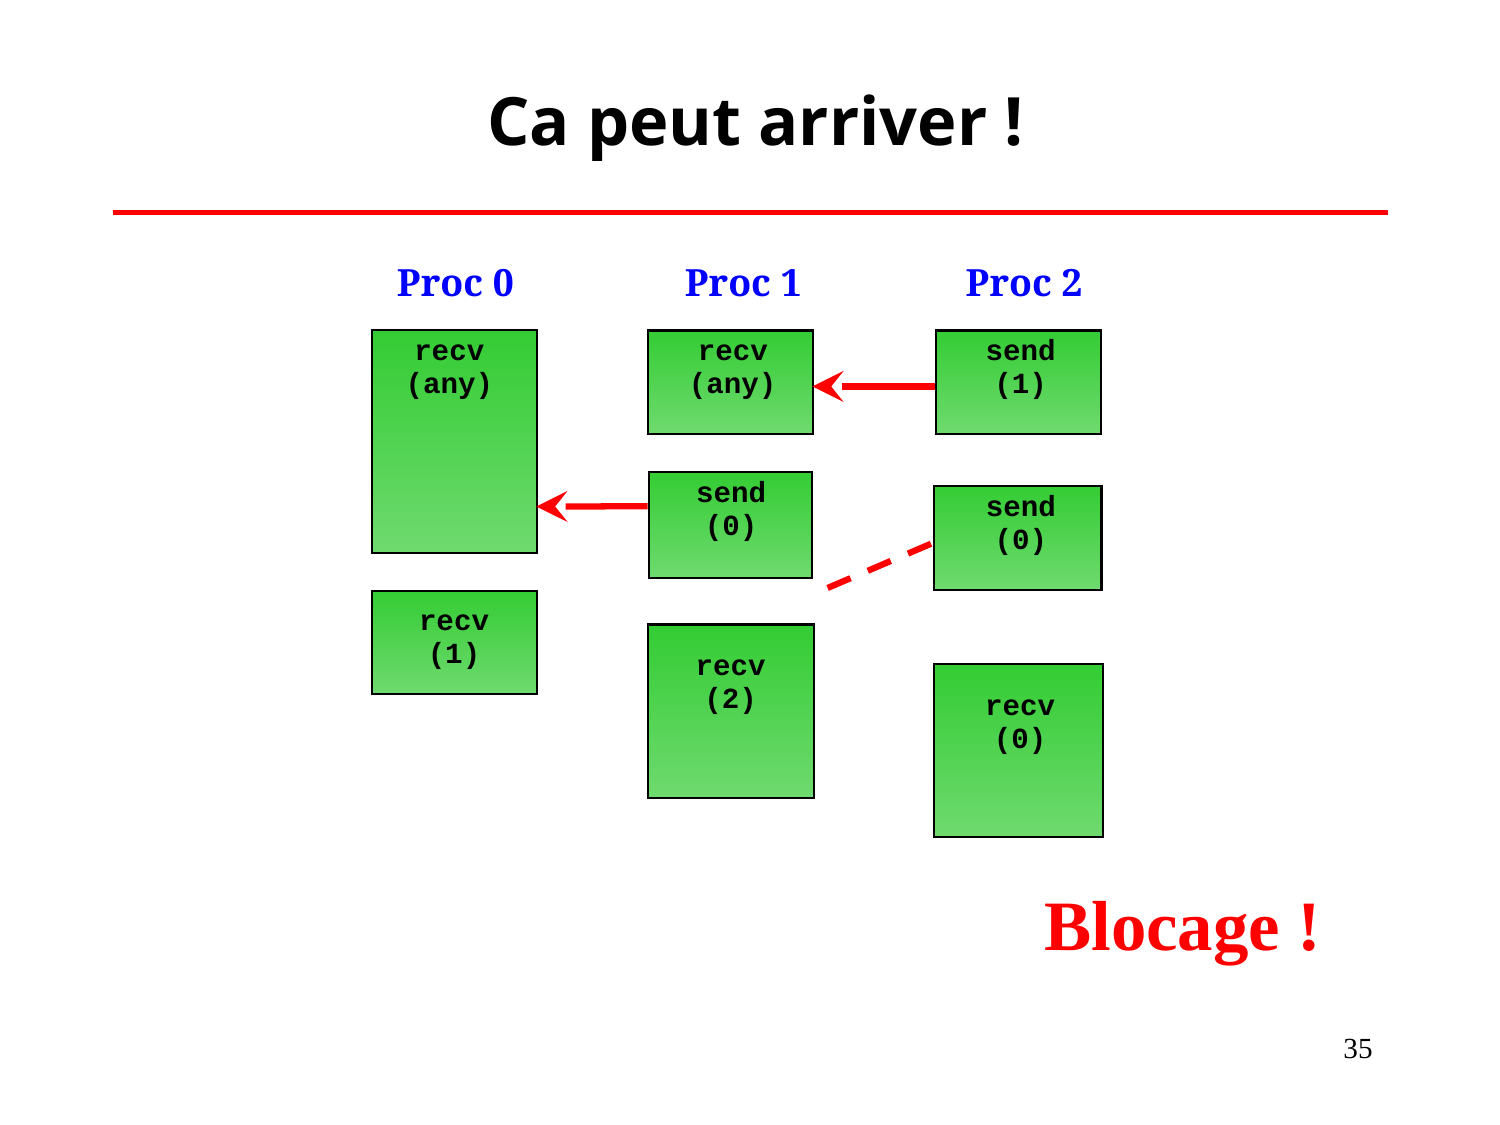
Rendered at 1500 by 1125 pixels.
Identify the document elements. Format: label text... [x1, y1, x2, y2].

text_box Proc 2 [941, 255, 1107, 309]
text_box send (0) [649, 477, 813, 546]
text_box recv (any) [651, 335, 815, 404]
text_box send (1) [939, 335, 1103, 404]
text_box recv (0) [931, 690, 1109, 759]
text_box [648, 472, 812, 579]
text_box [933, 664, 1104, 690]
text_box Blocage ! [1029, 880, 1337, 973]
text_box Proc 1 [660, 255, 826, 309]
text_box [648, 719, 814, 798]
text_box [372, 674, 537, 695]
text_box [371, 404, 537, 553]
title Ca peut arriver ! [118, 57, 1393, 183]
text_box [372, 590, 537, 605]
text_box [936, 330, 1102, 435]
text_box [371, 330, 537, 335]
text_box [648, 624, 814, 650]
text_box recv (2) [642, 650, 820, 719]
text_box send (0) [939, 491, 1103, 560]
text_box [934, 486, 1102, 590]
text_box [648, 330, 814, 435]
text_box [933, 759, 1104, 838]
text_box recv (1) [365, 605, 543, 674]
text_box Proc 0 [372, 255, 538, 309]
text_box recv (any) [360, 335, 538, 404]
